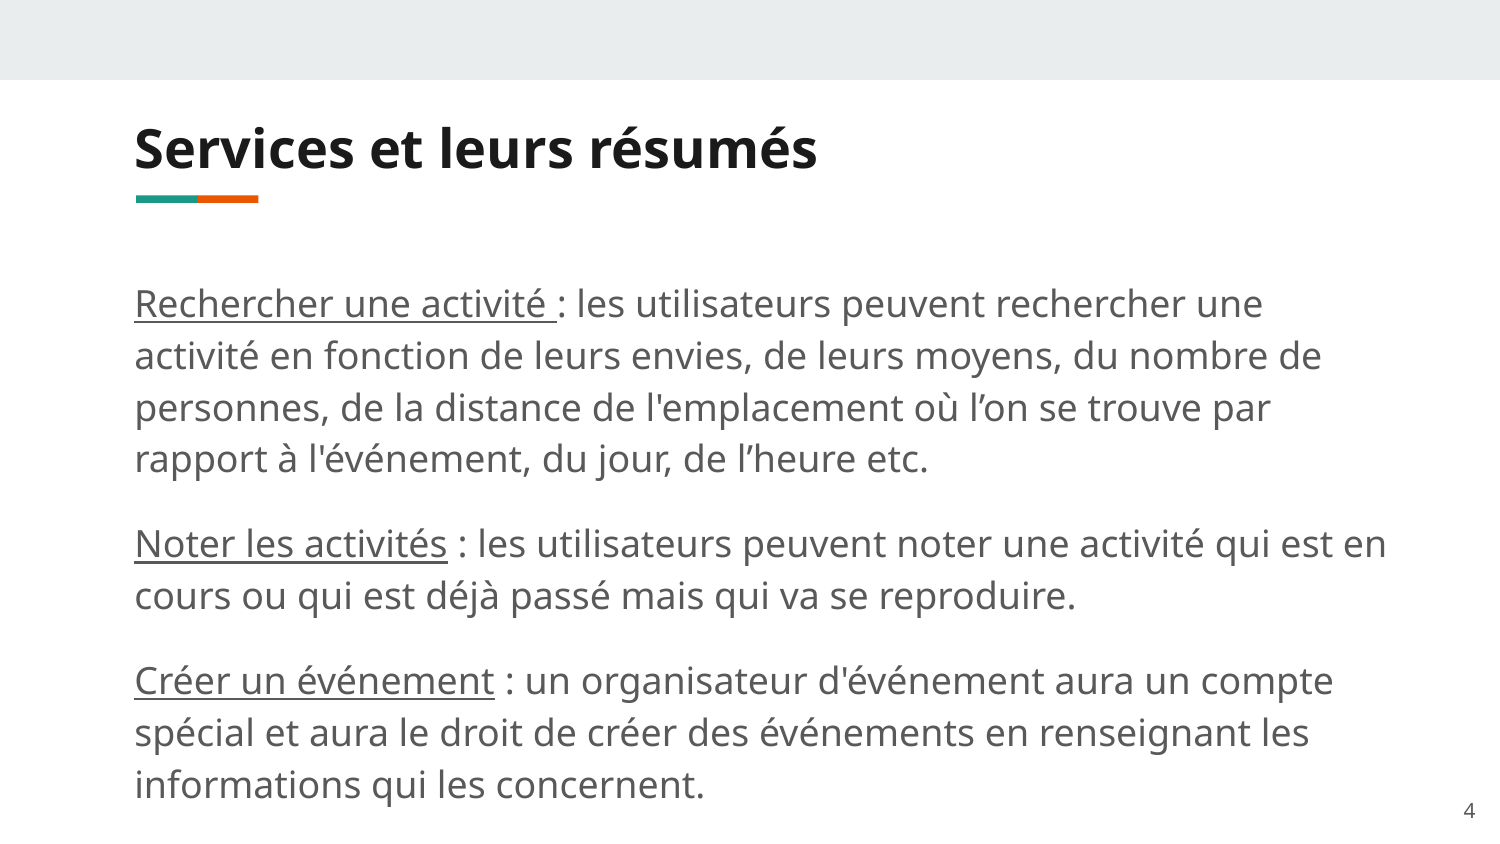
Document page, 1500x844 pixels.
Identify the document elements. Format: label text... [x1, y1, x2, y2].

slide_number <number> [1400, 779, 1491, 844]
title Services et leurs résumés [119, 99, 1381, 188]
list Rechercher une activité : les utilisateurs peuvent rechercher une activité en fonction de leurs envies, de leurs moyens, du nombre de personnes, de la distance de l'emplacement où l’on se trouve par rapport à l'événement, du jour, de l’heure etc. Noter les activités : les utilisateurs peuvent noter une activité qui est en cours ou qui est déjà passé mais qui va se reproduire. Créer un événement : un organisateur d'événement aura un compte spécial et aura le droit de créer des événements en renseignant les informations qui les concernent. [119, 258, 1408, 800]
